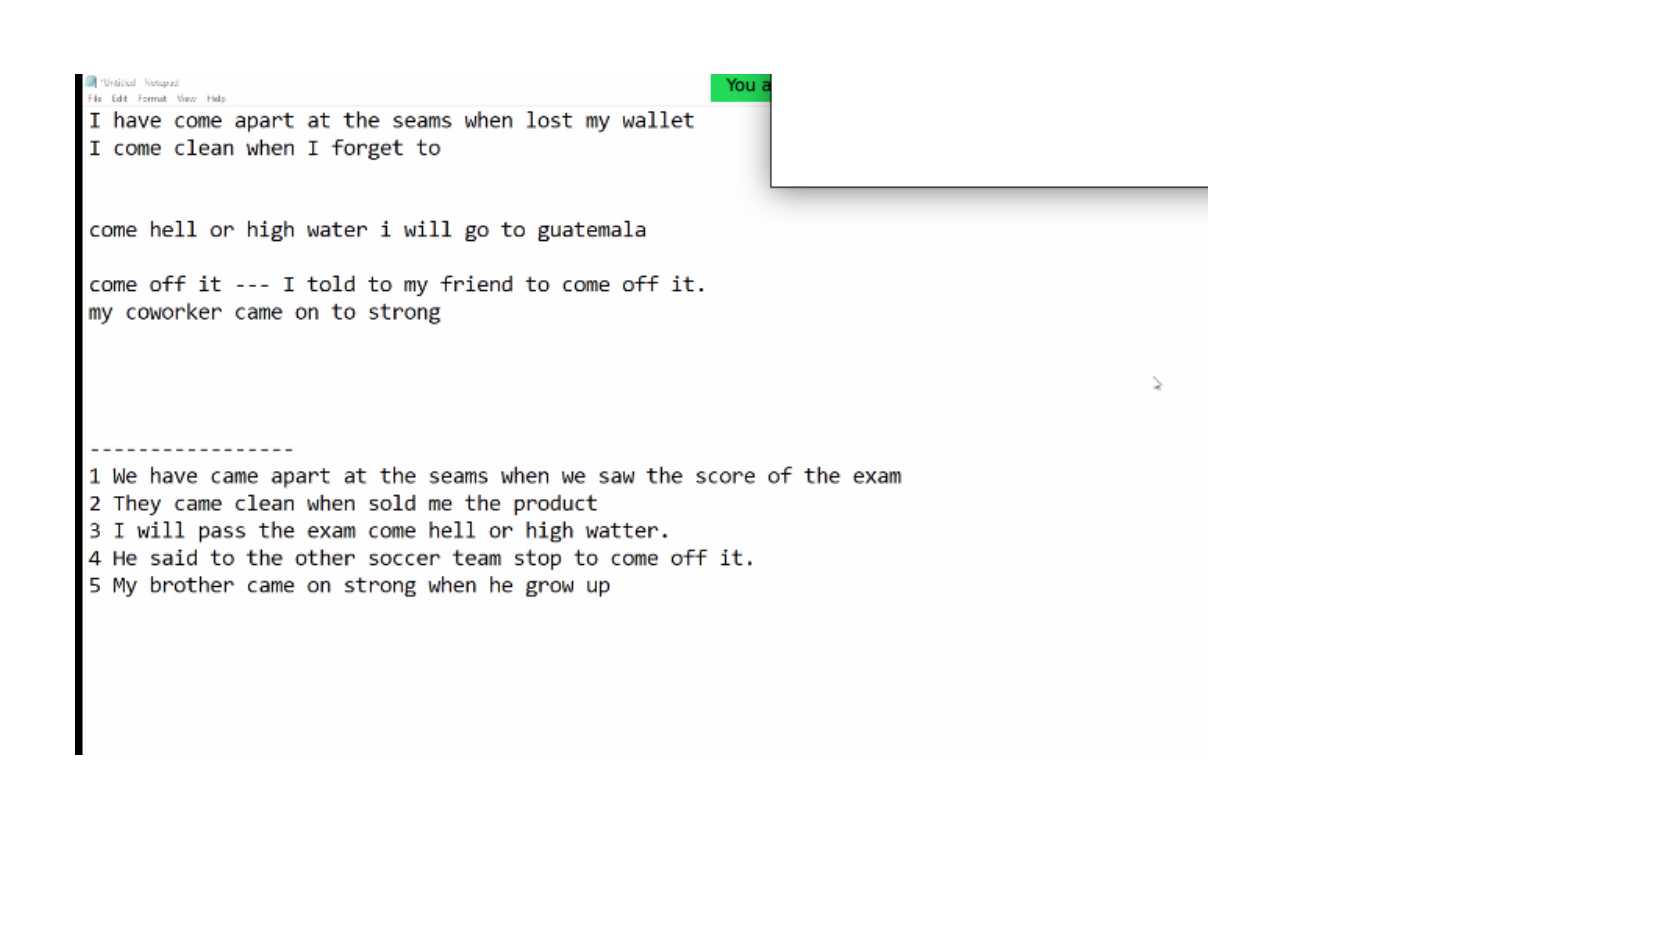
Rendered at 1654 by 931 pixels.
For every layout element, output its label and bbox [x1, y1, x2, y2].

picture [75, 74, 1208, 755]
